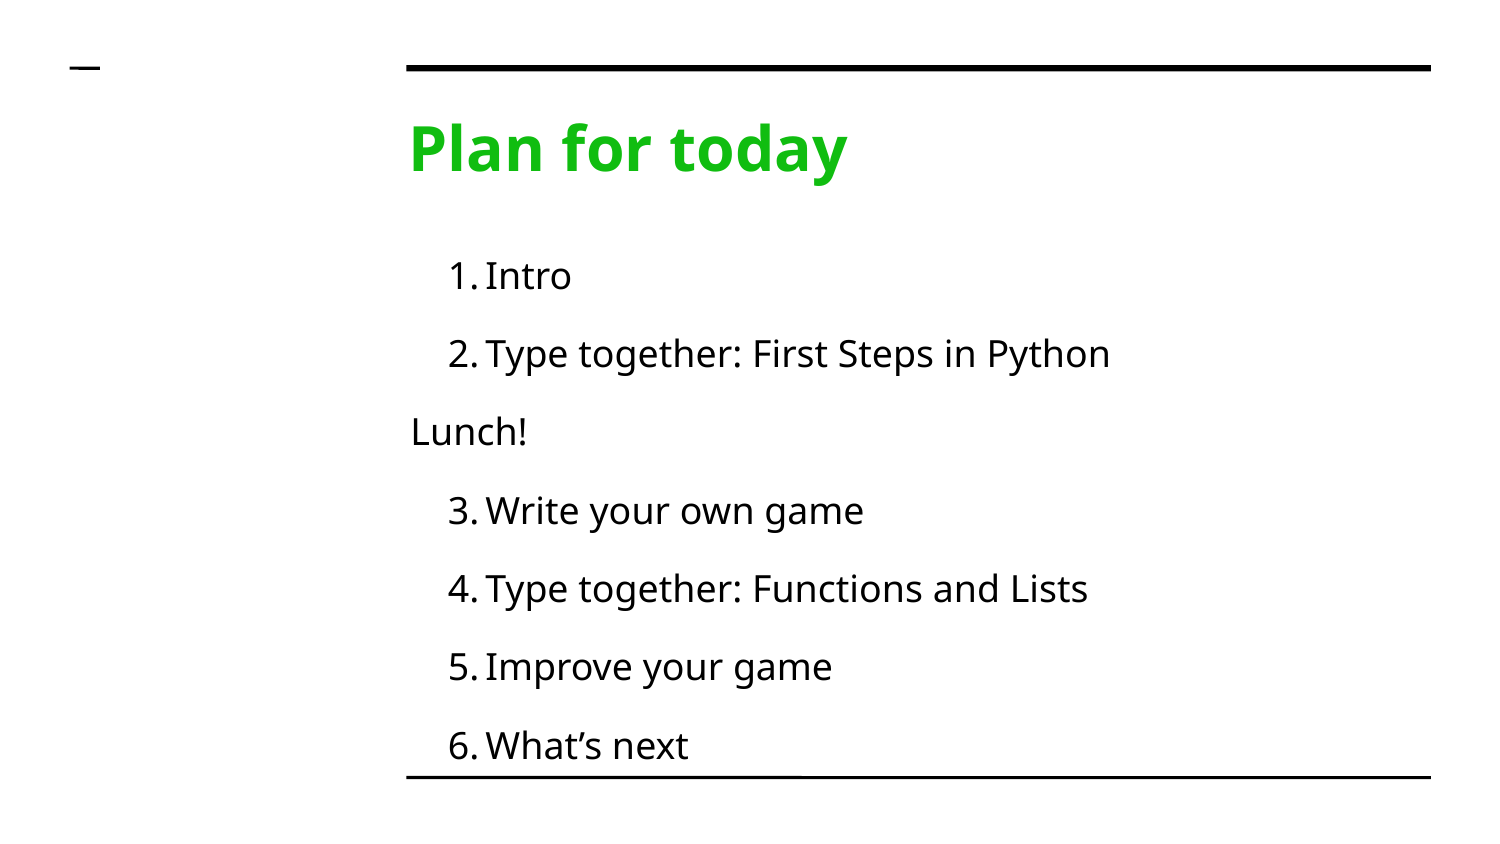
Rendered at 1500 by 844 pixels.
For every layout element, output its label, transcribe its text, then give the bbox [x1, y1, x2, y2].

list Intro Type together: First Steps in Python Lunch! Write your own game Type together: Functions and Lists Improve your game What’s next [395, 236, 1433, 730]
title Plan for today [393, 94, 1431, 199]
